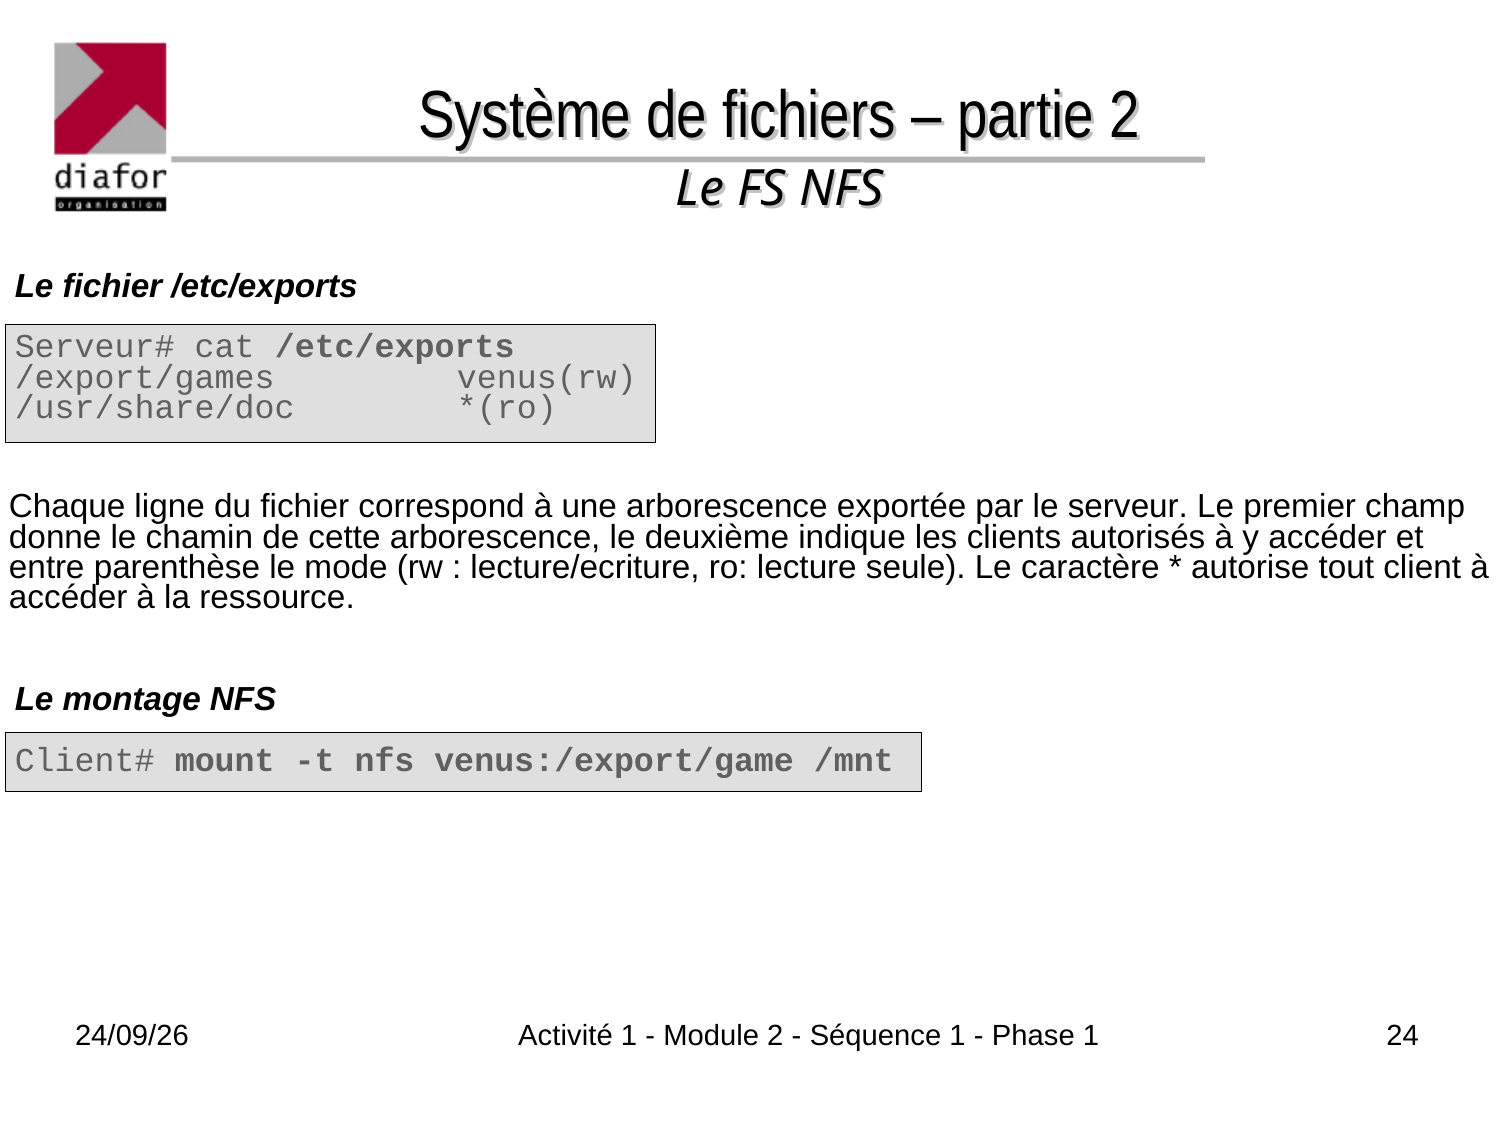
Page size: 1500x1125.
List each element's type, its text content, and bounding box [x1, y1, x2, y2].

title Système de fichiers – partie 2 Le FS NFS [104, 45, 1455, 250]
picture [53, 42, 168, 213]
text_box [5, 732, 922, 792]
text_box [5, 324, 656, 443]
text_box Le fichier /etc/exports Serveur# cat /etc/exports /export/games venus(rw) /usr/share/doc *(ro) [0, 265, 652, 433]
text_box Le montage NFS Client# mount -t nfs venus:/export/game /mnt [0, 679, 910, 785]
text_box Chaque ligne du fichier correspond à une arborescence exportée par le serveur. Le premier champ donne le chamin de cette arborescence, le deuxième indique les clients autorisés à y accéder et entre parenthèse le mode (rw : lecture/ecriture, ro: lecture seule). Le caractère * autorise tout client à accéder à la ressource. [0, 486, 1500, 623]
